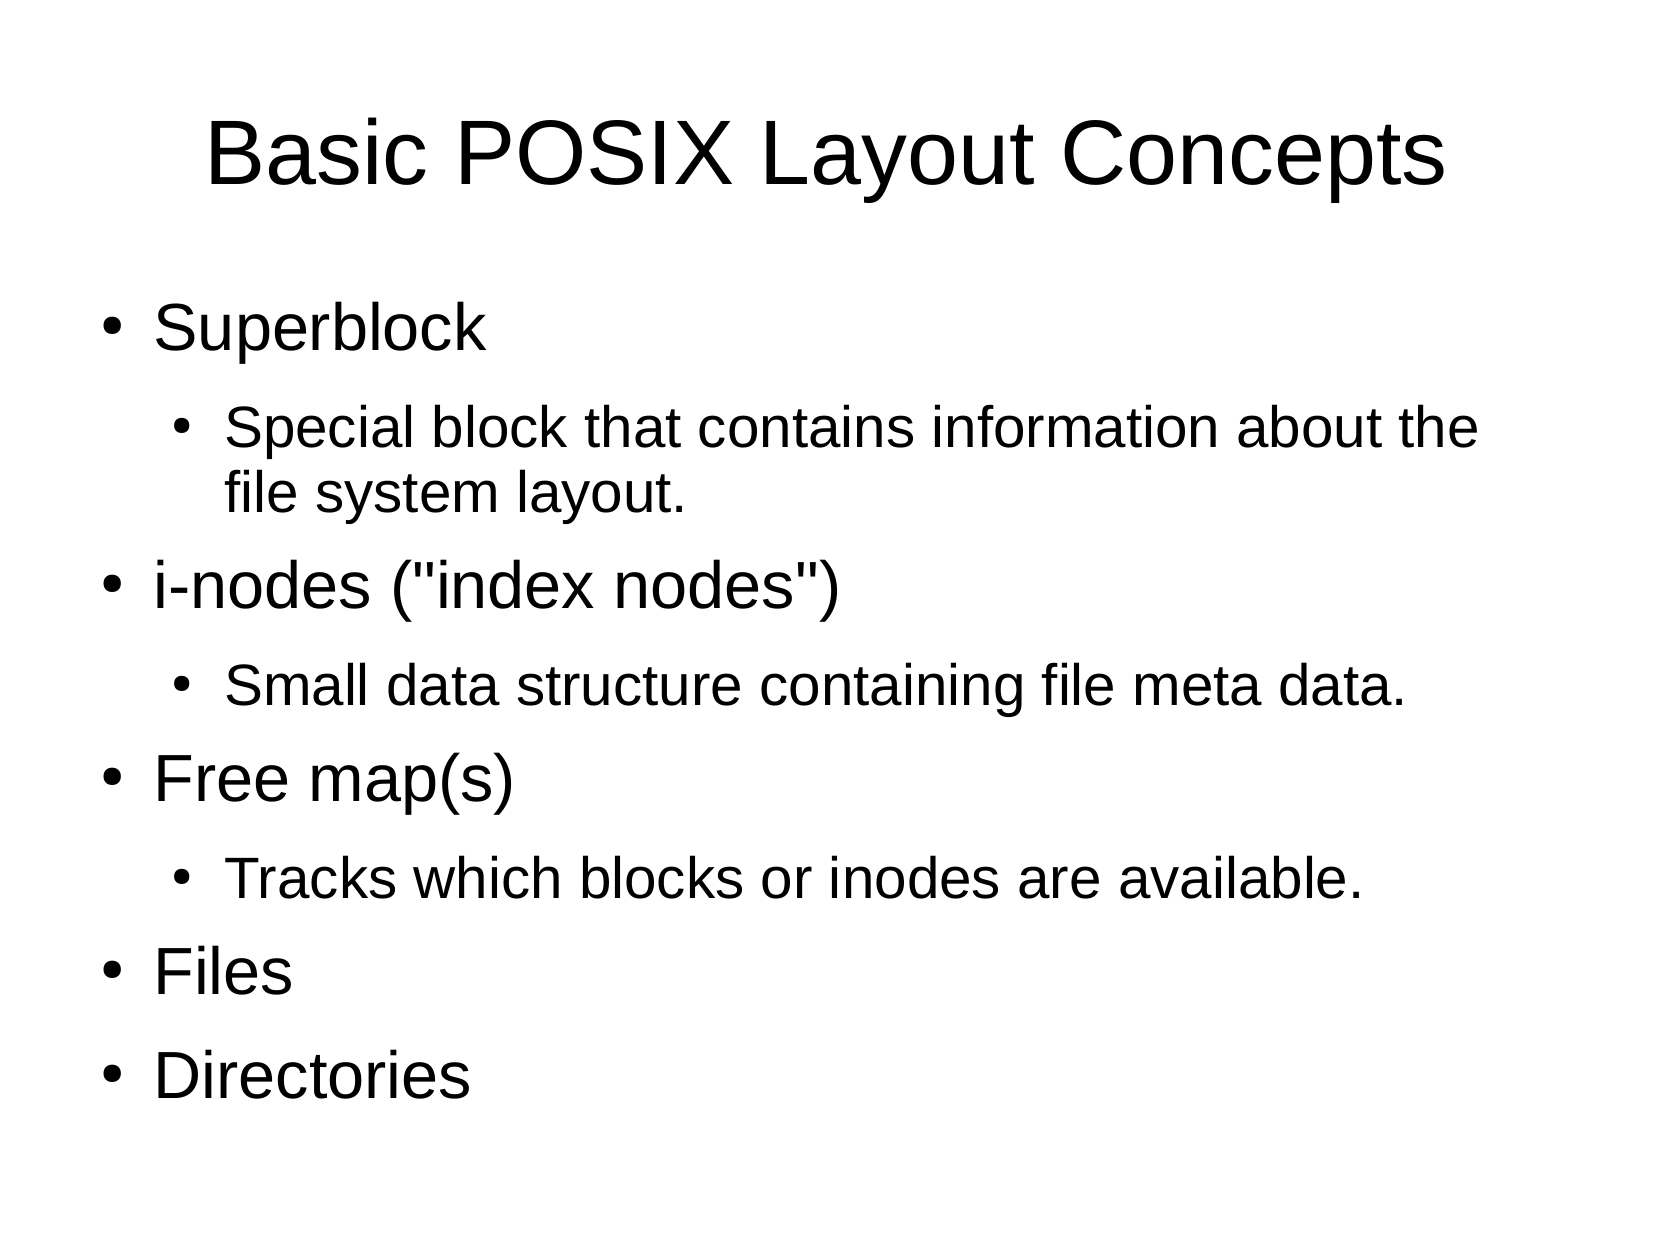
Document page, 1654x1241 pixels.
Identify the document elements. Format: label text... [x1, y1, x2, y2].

title Basic POSIX Layout Concepts [82, 56, 1571, 250]
list Superblock Special block that contains information about the file system layout. i-nodes ("index nodes") Small data structure containing file meta data. Free map(s) Tracks which blocks or inodes are available. Files Directories [82, 290, 1571, 1113]
